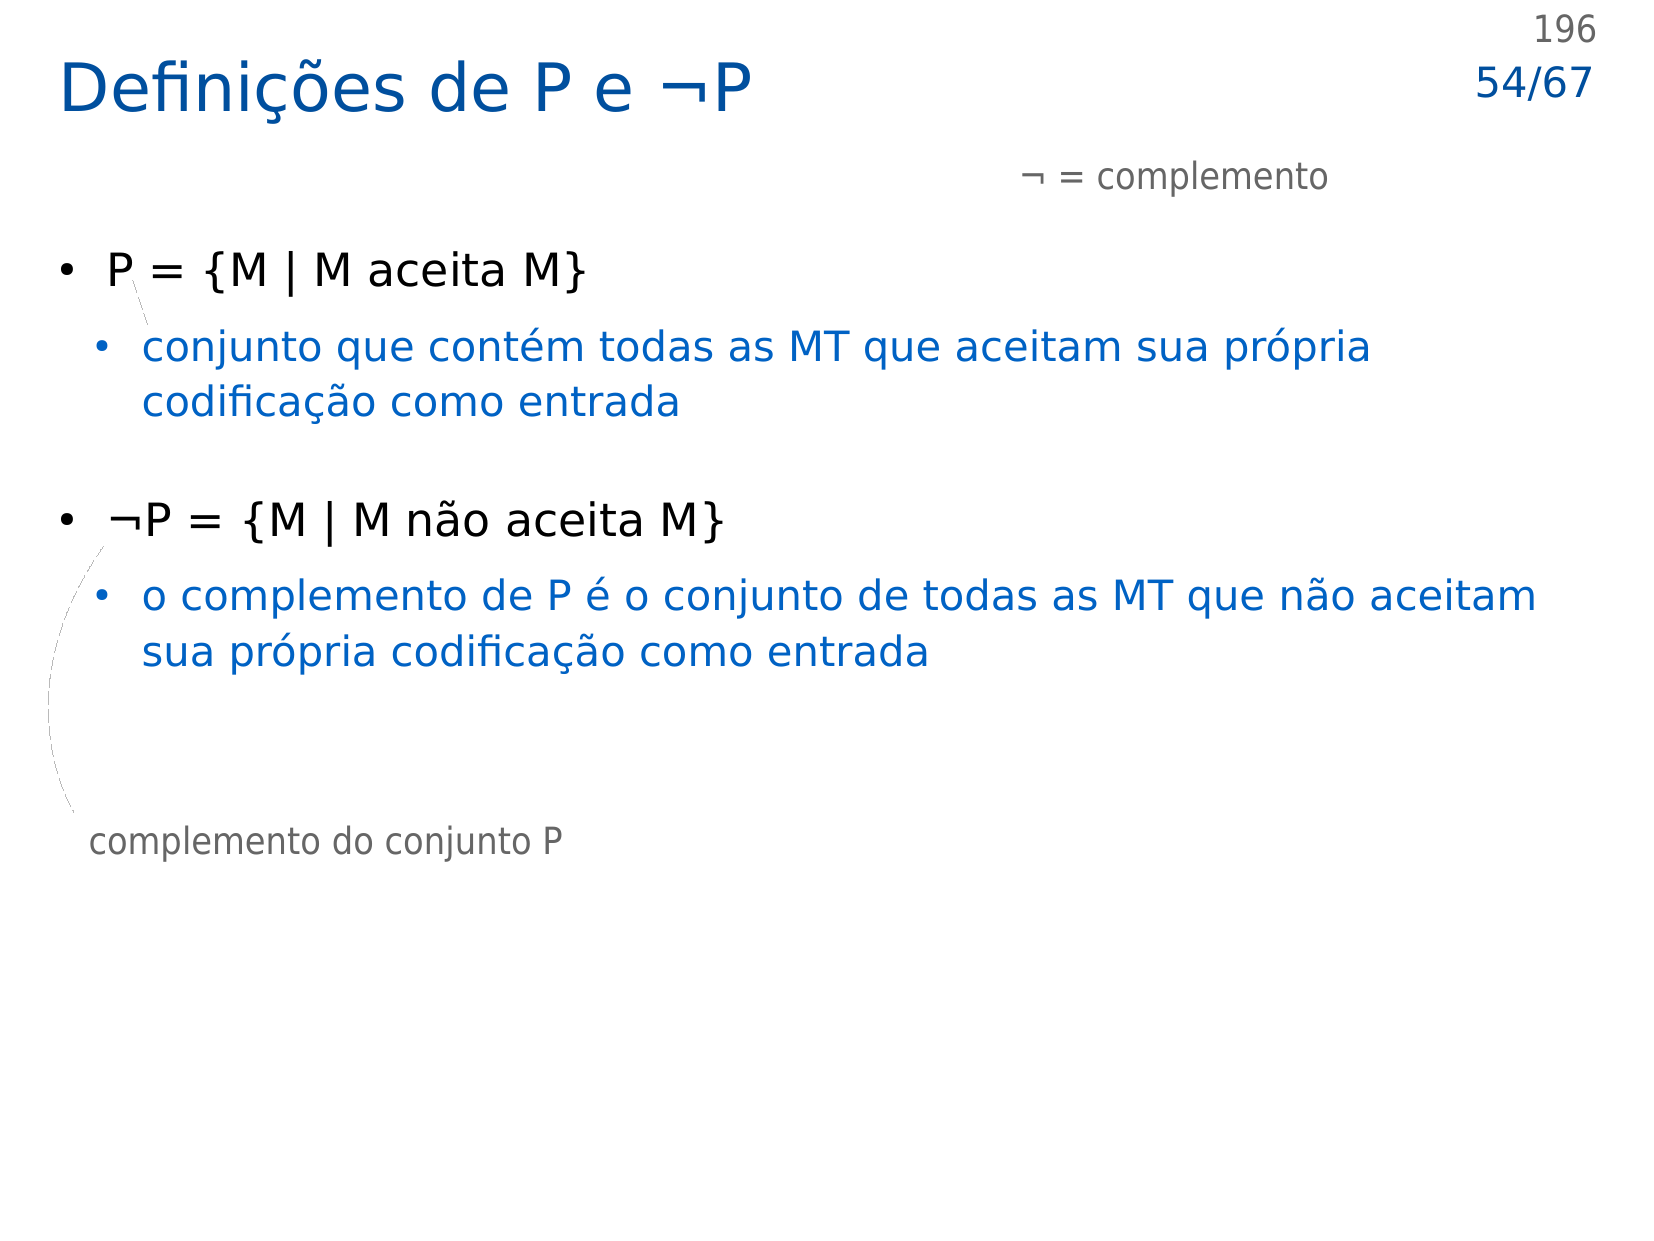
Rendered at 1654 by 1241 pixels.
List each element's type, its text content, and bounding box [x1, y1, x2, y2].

text_box complemento do conjunto P [73, 812, 916, 871]
list P = {M | M aceita M} conjunto que contém todas as MT que aceitam sua própria codificação como entrada ¬P = {M | M não aceita M} o complemento de P é o conjunto de todas as MT que não aceitam sua própria codificação como entrada [59, 236, 1595, 1211]
title Definições de P e ¬P [59, 29, 1625, 148]
text_box ¬ = complemento [1003, 147, 1565, 206]
text_box 196 [1375, 0, 1613, 64]
